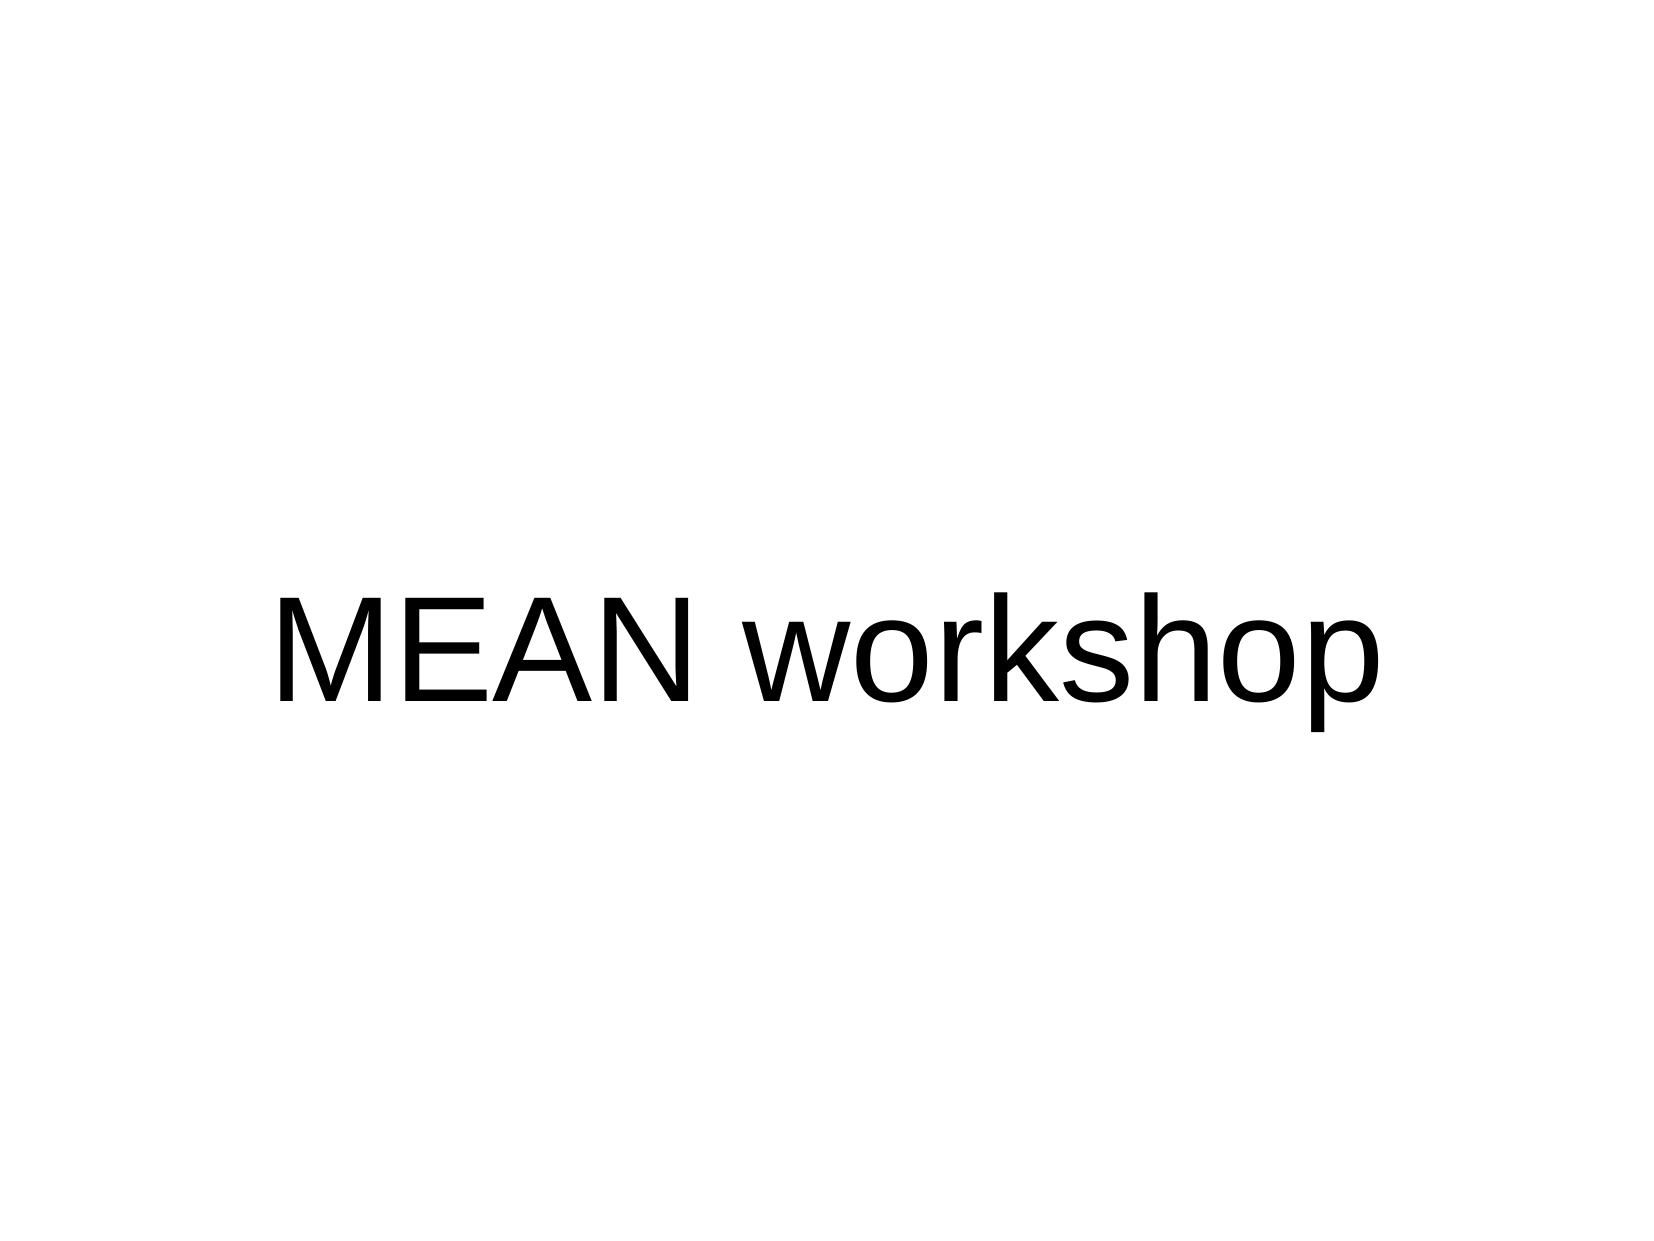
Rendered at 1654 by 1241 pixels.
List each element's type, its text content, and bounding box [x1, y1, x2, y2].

subtitle MEAN workshop [82, 290, 1571, 1010]
